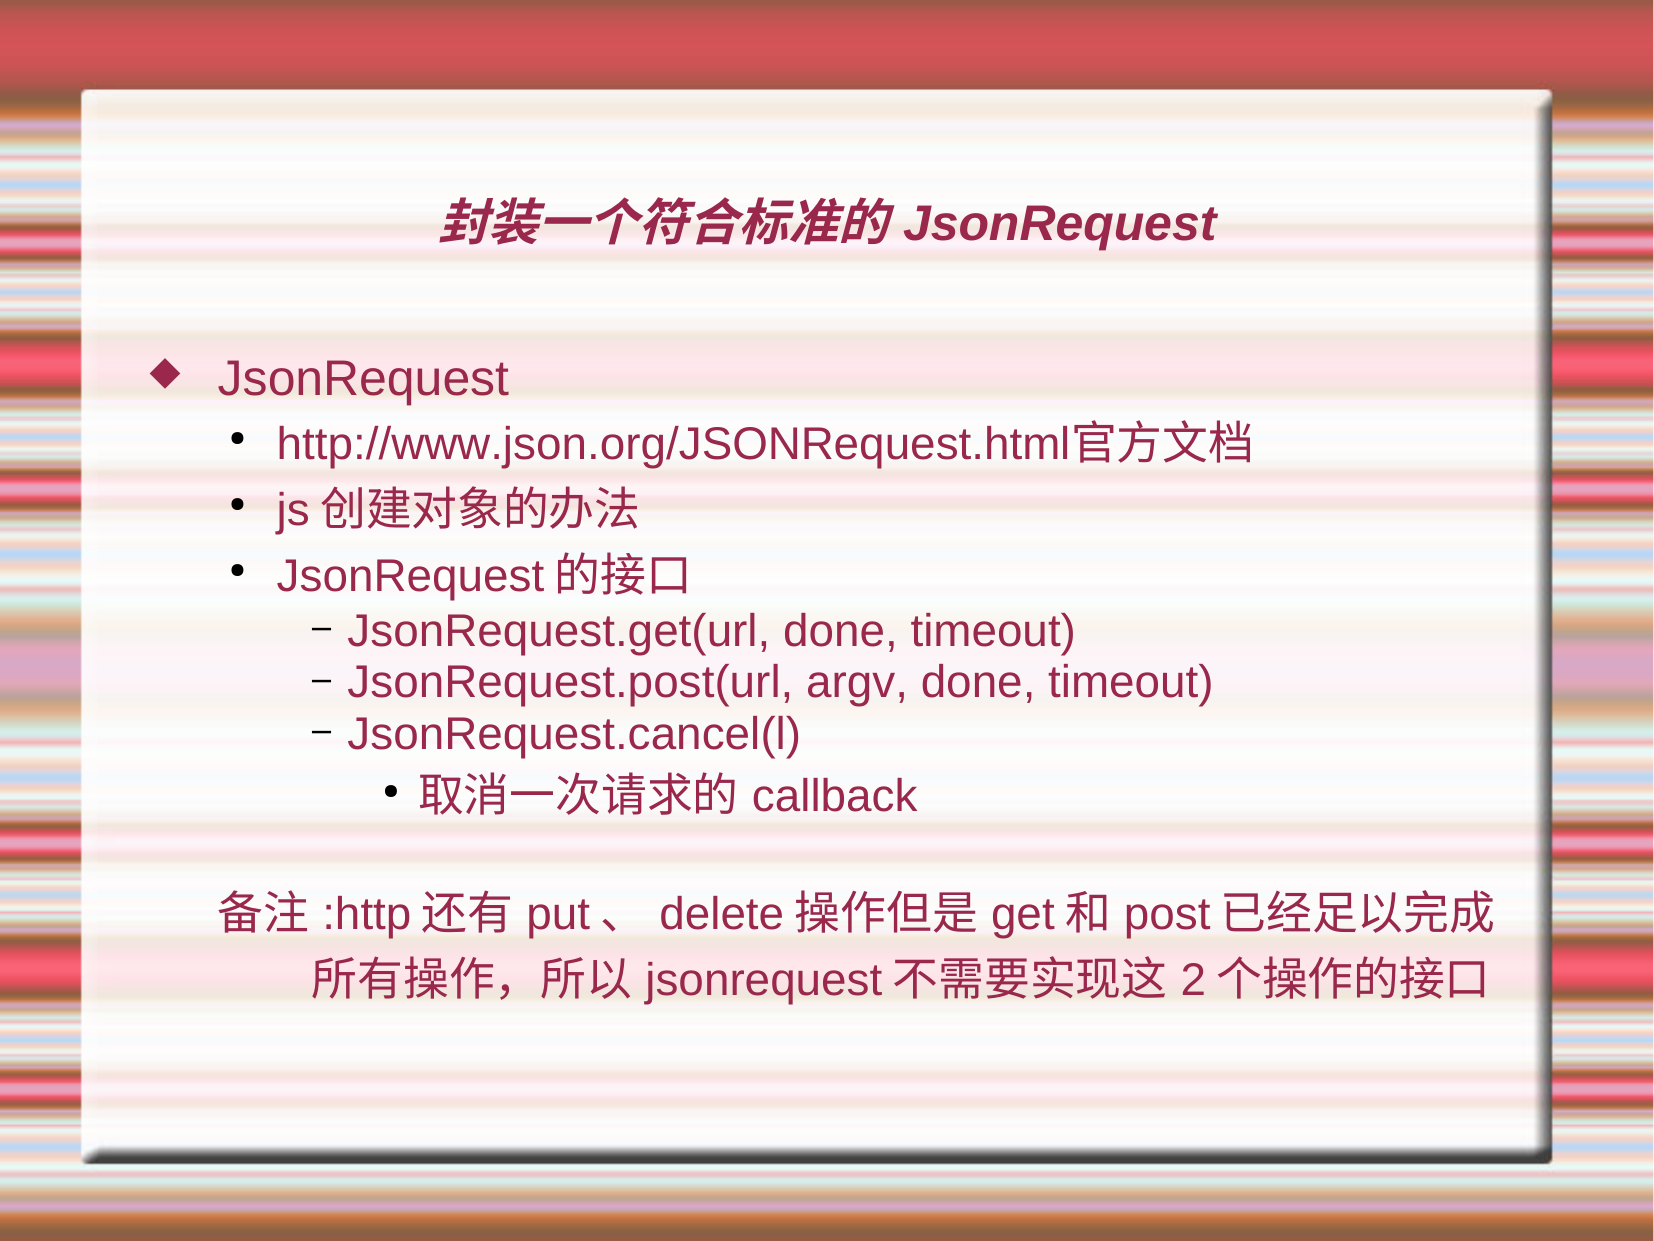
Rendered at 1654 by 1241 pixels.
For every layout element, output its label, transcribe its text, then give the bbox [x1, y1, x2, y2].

picture [0, 0, 1654, 1241]
title 封装一个符合标准的JsonRequest [121, 114, 1534, 322]
list JsonRequest http://www.json.org/JSONRequest.html官方文档 js创建对象的办法 JsonRequest的接口 JsonRequest.get(url, done, timeout) JsonRequest.post(url, argv, done, timeout) JsonRequest.cancel(l) 取消一次请求的callback 备注:http还有put、delete操作但是get和post已经足以完成 所有操作，所以jsonrequest不需要实现这2个操作的接口 [134, 350, 1516, 1132]
